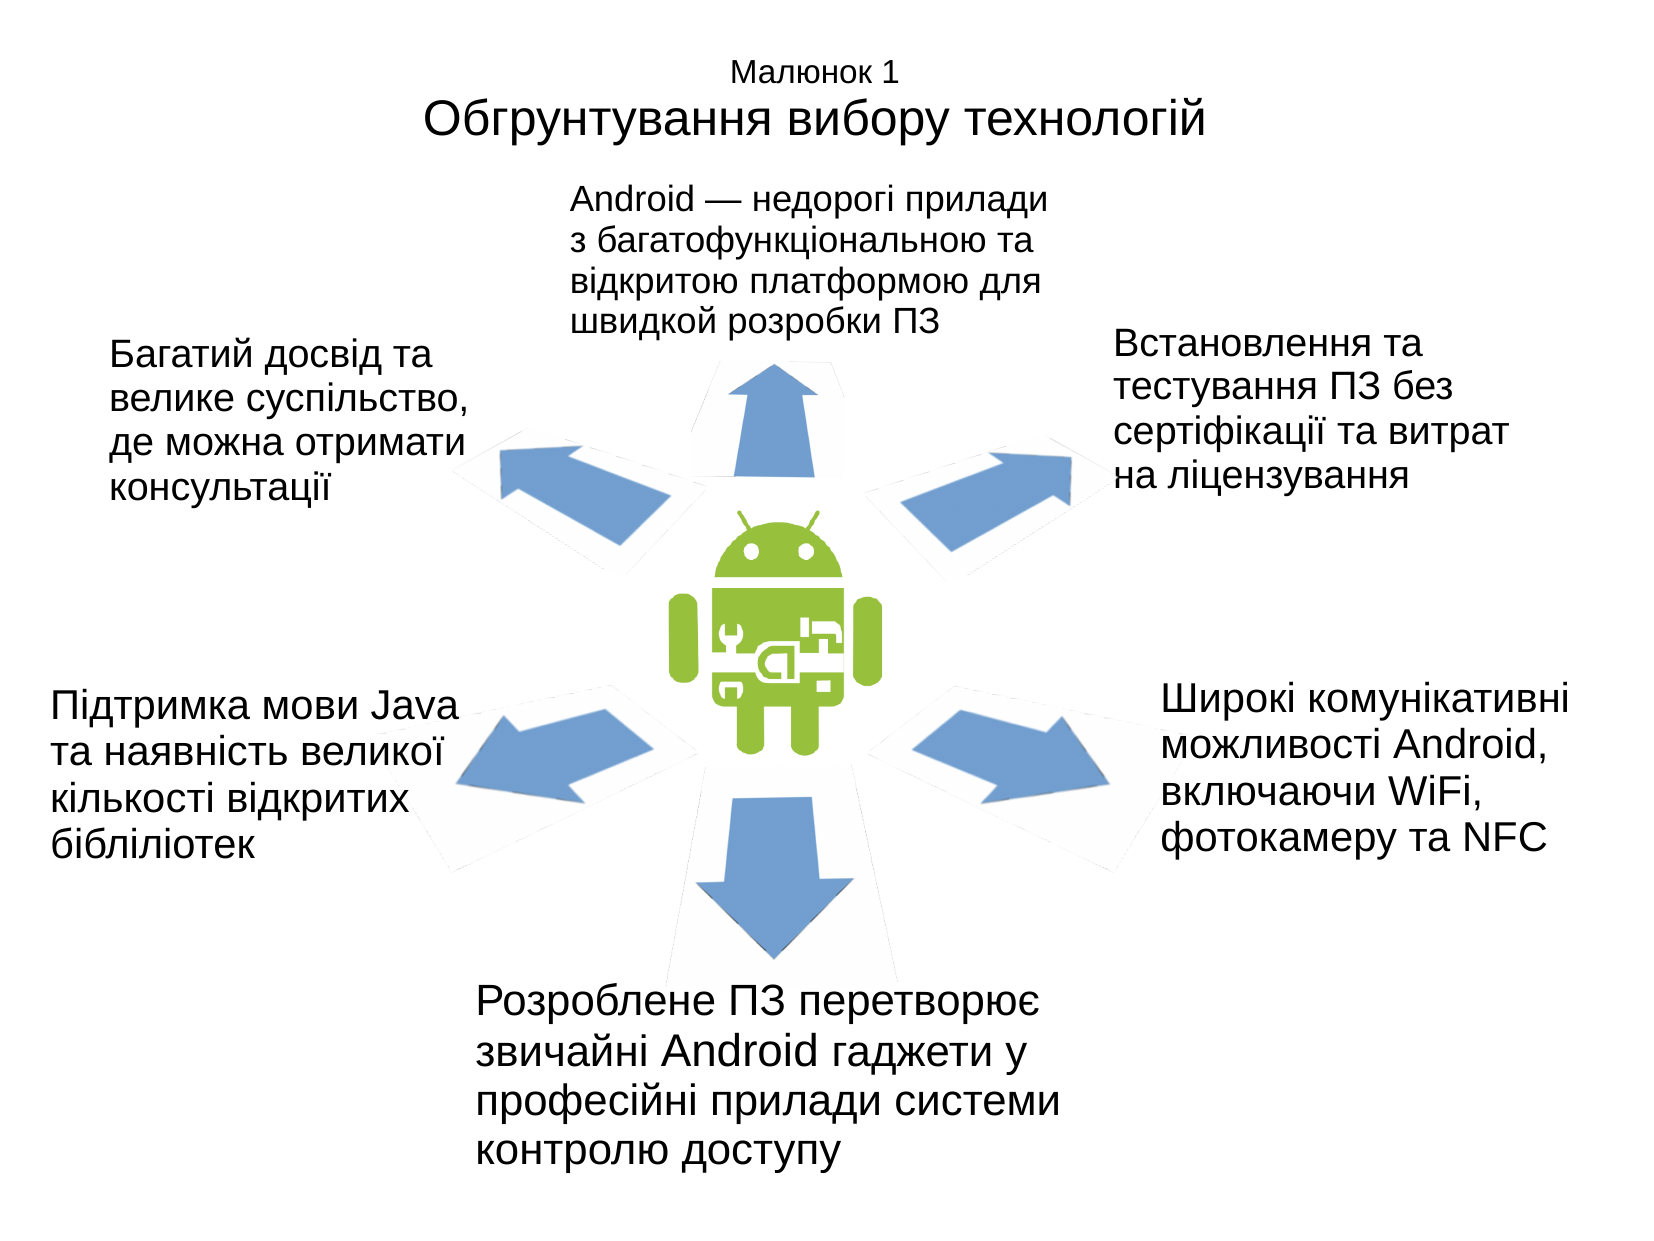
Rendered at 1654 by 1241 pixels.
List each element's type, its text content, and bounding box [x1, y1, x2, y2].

text_box Встановлення та тестування ПЗ без сертіфікації та витрат на ліцензування [1098, 312, 1536, 592]
text_box Android — недорогі прилади з багатофункціональною та відкритою платформою для швидкой розробки ПЗ [555, 212, 1099, 425]
text_box Широкі комунікативні можливості Android, включаючи WiFi, фотокамеру та NFC [1145, 667, 1595, 962]
text_box Багатий досвід та велике суспільство, де можна отримати консультації [94, 324, 508, 658]
text_box Розроблене ПЗ перетворює звичайні Android гаджети у професійні прилади системи контролю доступу [460, 968, 1170, 1228]
title Малюнок 1 Обгрунтування вибору технологій [70, 0, 1559, 212]
picture [485, 360, 1145, 968]
text_box Підтримка мови Java та наявність великої кількості відкритих бібліліотек [35, 674, 485, 922]
